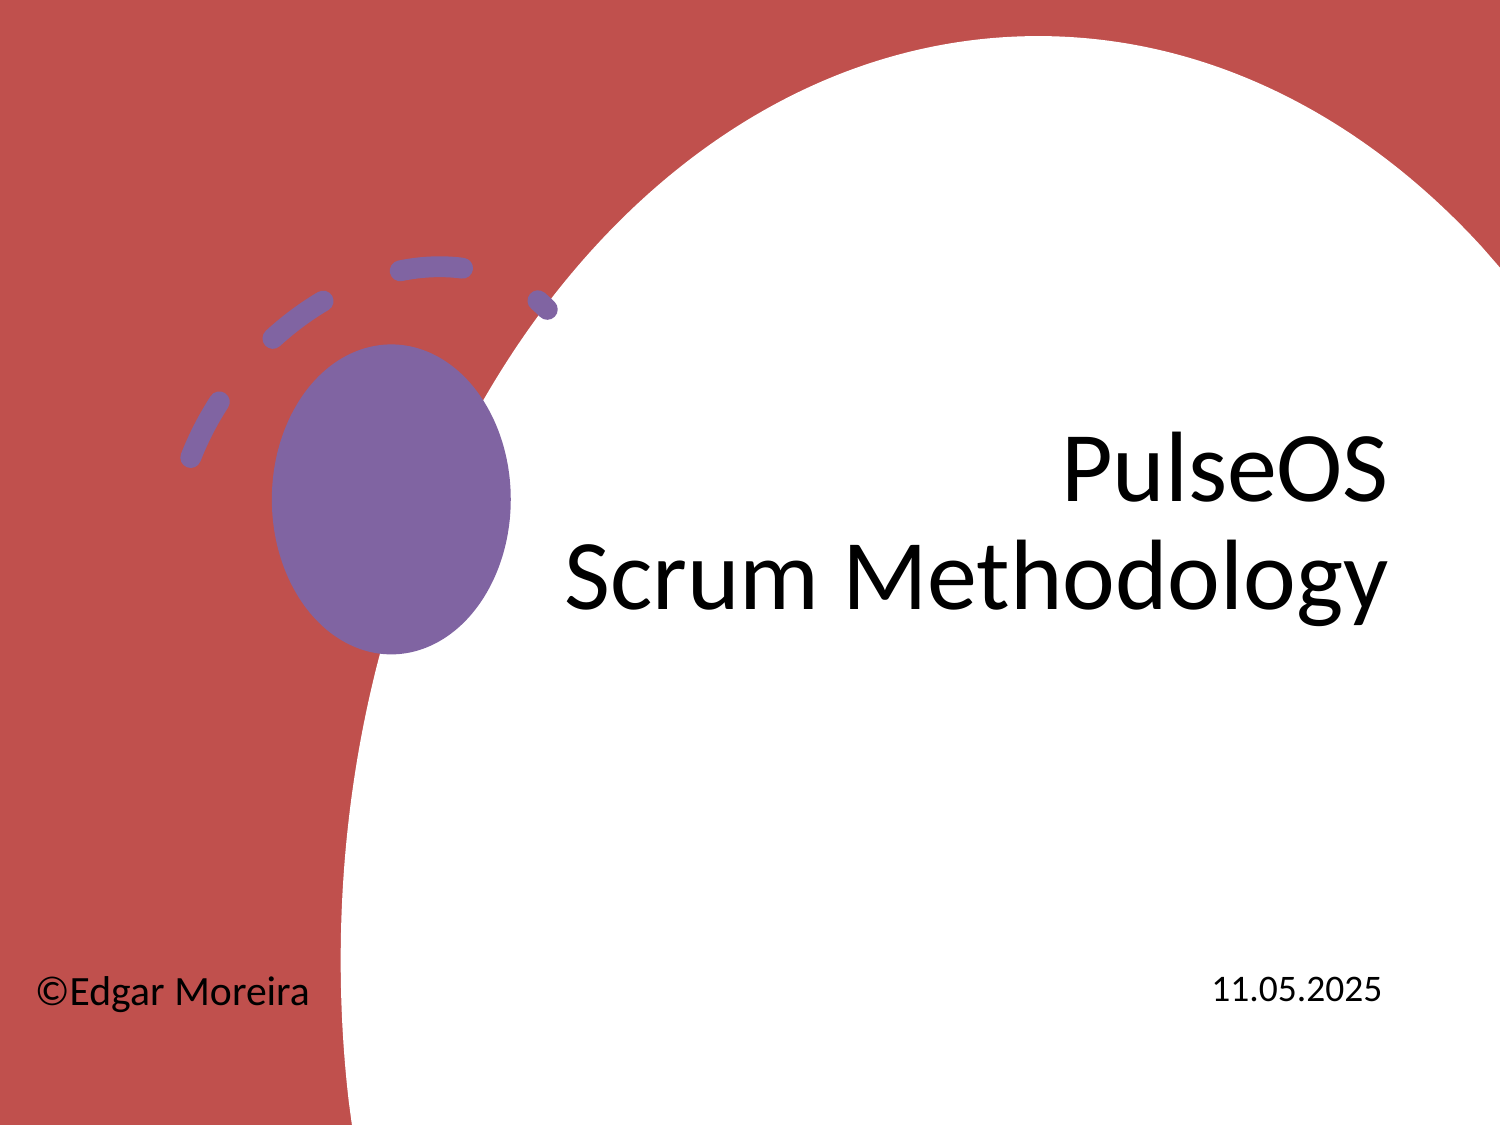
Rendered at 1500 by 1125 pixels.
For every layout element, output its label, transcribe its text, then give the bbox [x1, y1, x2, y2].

text_box [0, 0, 1500, 1125]
text_box 11.05.2025 [1196, 956, 1398, 1017]
title PulseOS Scrum Methodology [463, 360, 1405, 639]
text_box ©Edgar Moreira [19, 962, 612, 1052]
